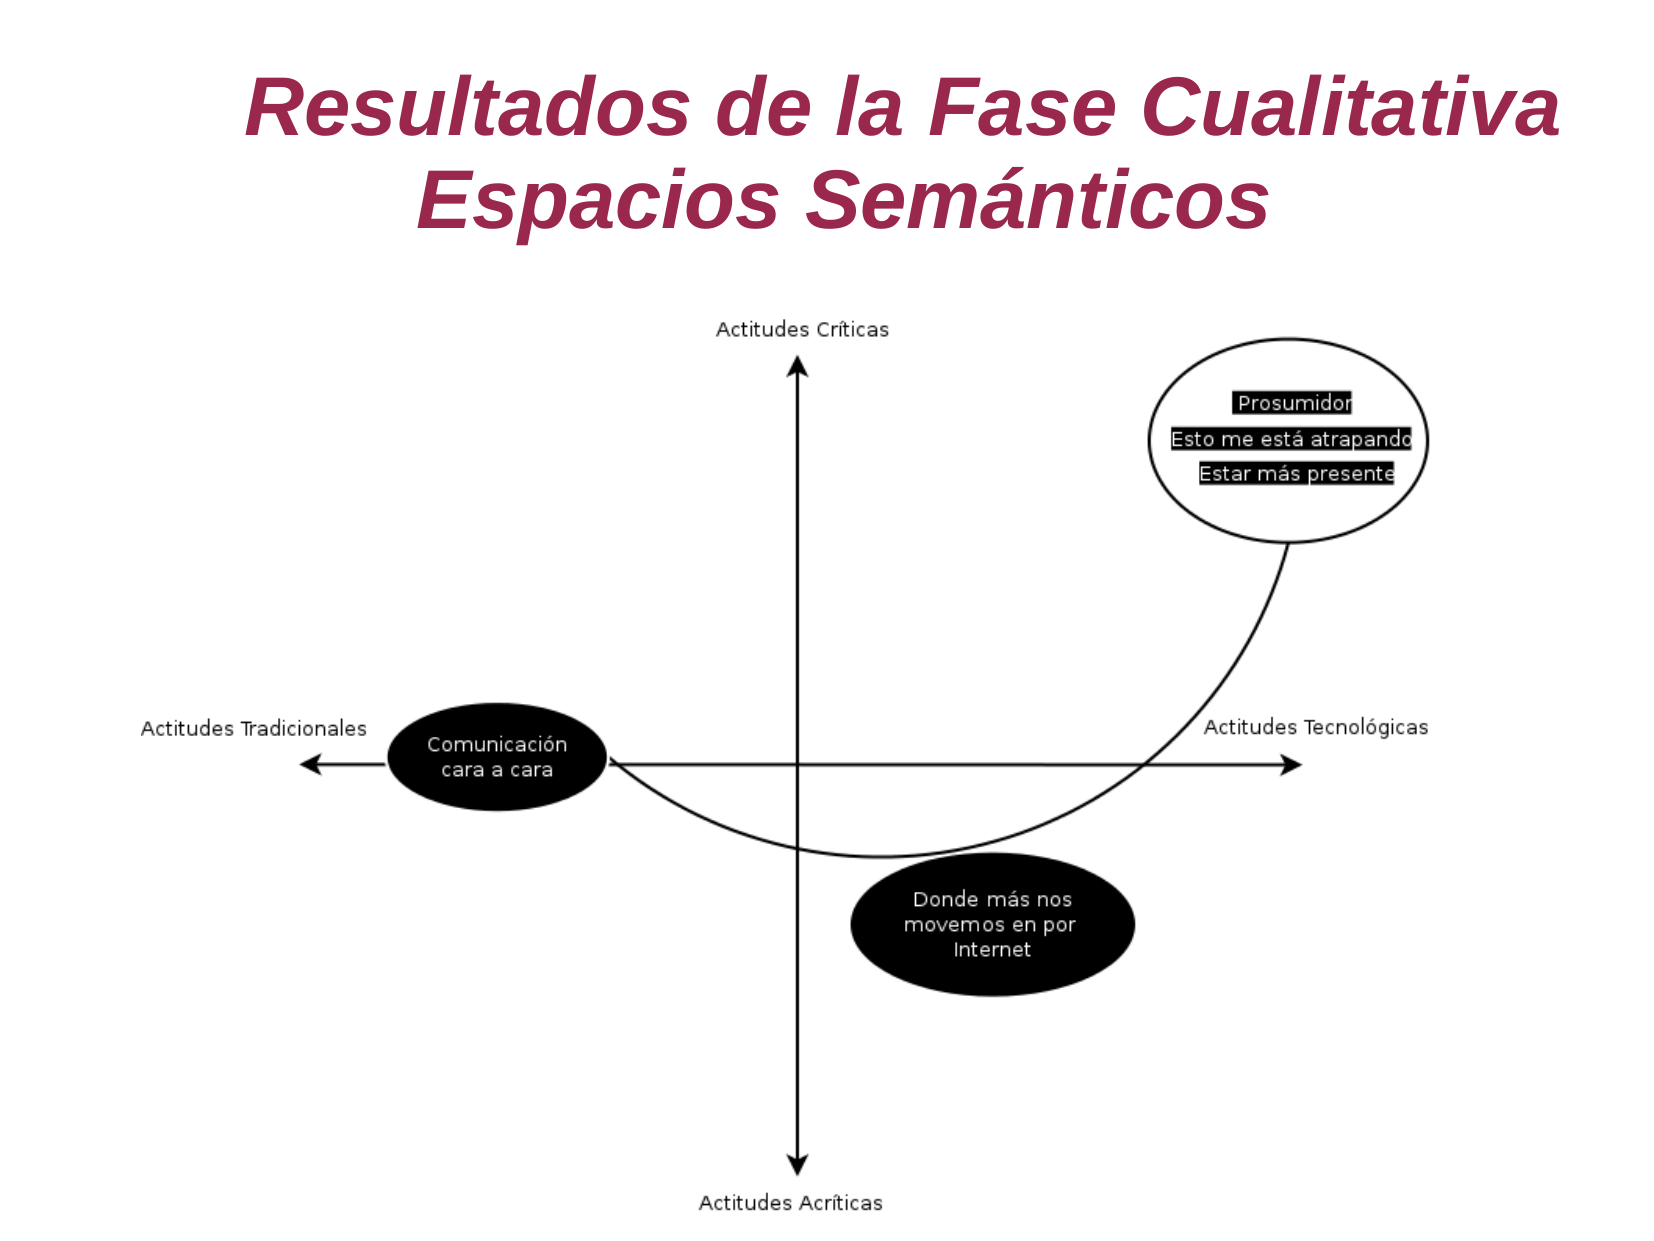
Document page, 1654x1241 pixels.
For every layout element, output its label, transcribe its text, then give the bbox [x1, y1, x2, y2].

picture [141, 318, 1431, 1215]
title Resultados de la Fase Cualitativa Espacios Semánticos [82, 49, 1571, 257]
